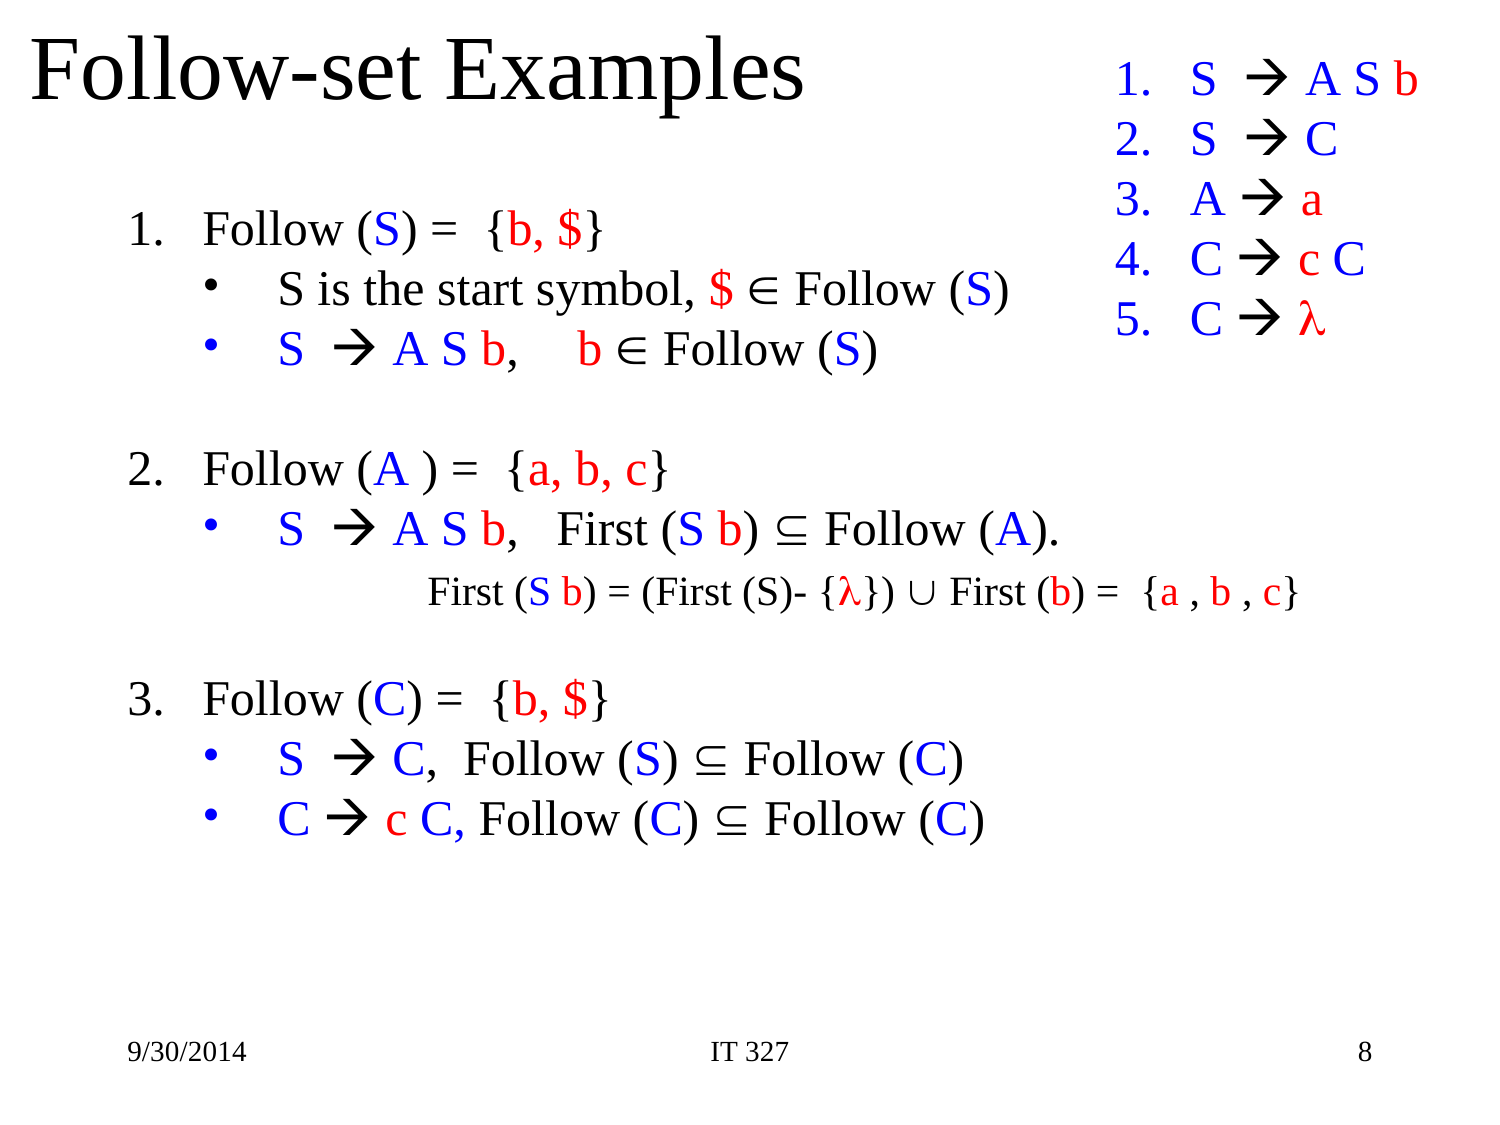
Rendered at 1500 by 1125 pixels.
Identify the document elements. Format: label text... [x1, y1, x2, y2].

text_box S  A S b S  C A  a C  c C C   [1099, 37, 1500, 353]
text_box IT 327 [512, 1025, 988, 1101]
text_box 9/30/2014 [112, 1025, 426, 1101]
text_box <number> [1074, 1025, 1388, 1101]
title Follow-set Examples [0, 0, 838, 125]
text_box Follow (S) = {b, $} S is the start symbol, $  Follow (S) S  A S b, b  Follow (S) Follow (A ) = {a, b, c} S  A S b, First (S b)  Follow (A). First (S b) = (First (S)- {})  First (b) = {a , b , c} Follow (C) = {b, $} S  C, Follow (S)  Follow (C) C  c C, Follow (C)  Follow (C) [112, 187, 1467, 913]
